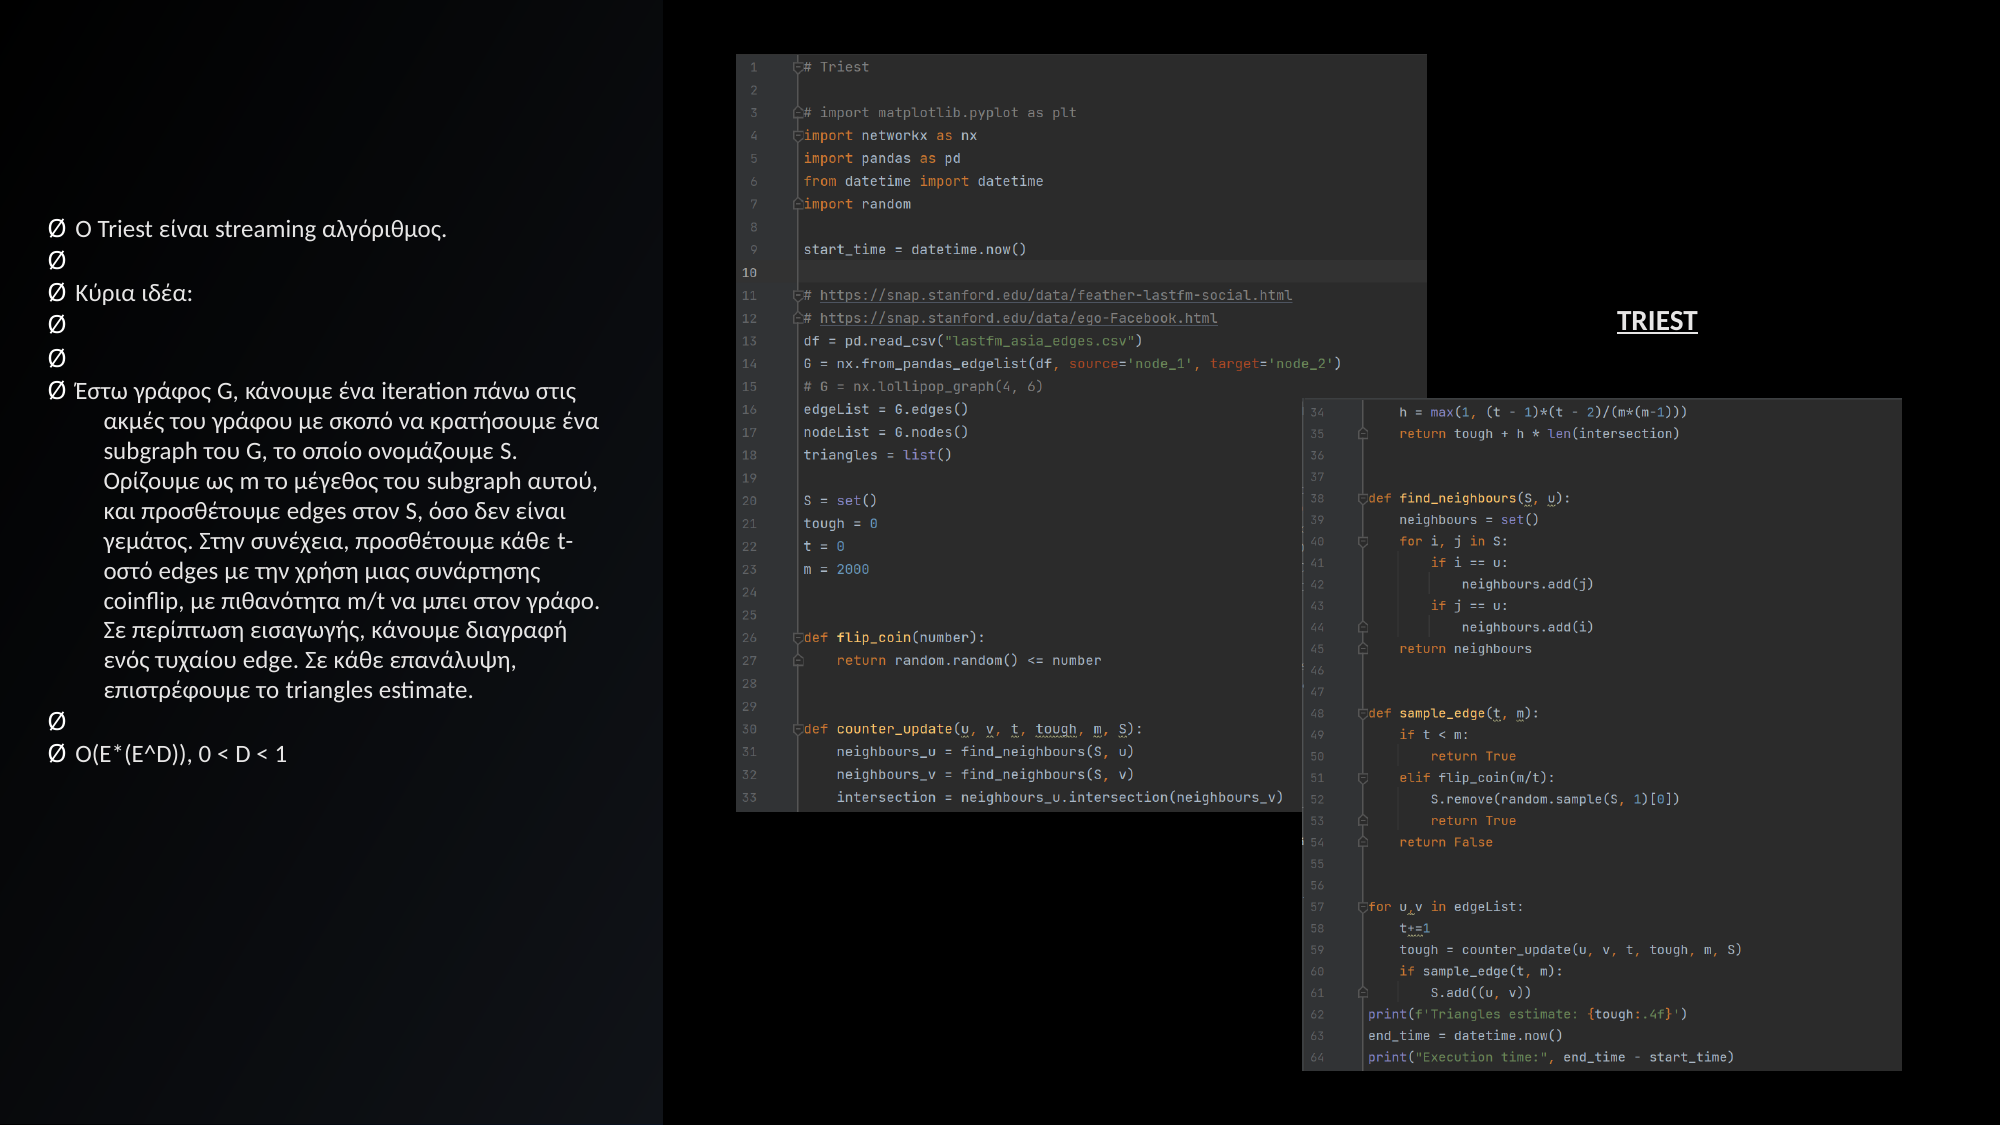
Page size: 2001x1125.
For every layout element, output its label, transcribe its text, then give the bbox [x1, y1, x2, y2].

text_box [0, 0, 2000, 1125]
text_box Ο Triest είναι streaming αλγόριθμος. Κύρια ιδέα: Έστω γράφος G, κάνουμε ένα iteration πάνω στις ακμές του γράφου με σκοπό να κρατήσουμε ένα subgraph του G, το οποίο ονομάζουμε S. Ορίζουμε ως m το μέγεθος του subgraph αυτού, και προσθέτουμε edges στον S, όσο δεν είναι γεμάτος. Στην συνέχεια, προσθέτουμε κάθε t-οστό edges με την χρήση μιας συνάρτησης coinflip, με πιθανότητα m/t να μπει στον γράφο. Σε περίπτωση εισαγωγής, κάνουμε διαγραφή ενός τυχαίου edge. Σε κάθε επανάλυψη, επιστρέφουμε το triangles estimate. O(E*(E^D)), 0 < D < 1 [32, 205, 631, 736]
text_box TRIEST [1602, 293, 2000, 345]
picture [736, 54, 1902, 1071]
